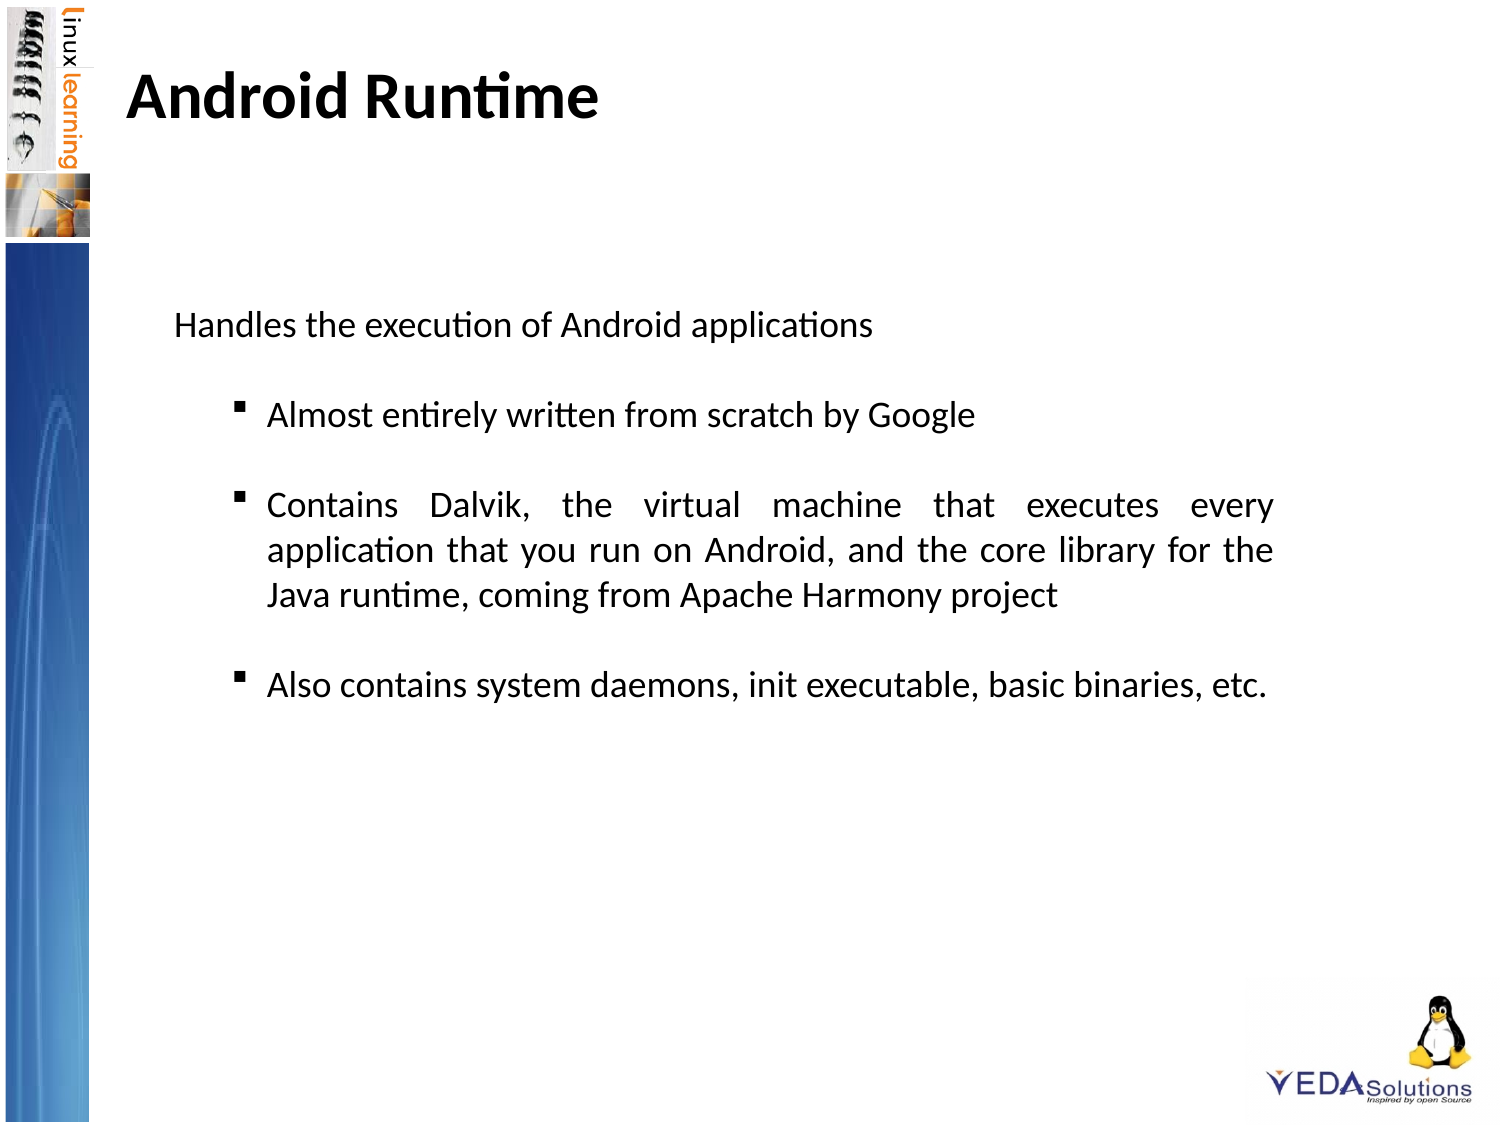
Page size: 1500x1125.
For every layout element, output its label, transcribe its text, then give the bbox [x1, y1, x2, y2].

picture [1245, 977, 1500, 1125]
picture [5, 243, 89, 1122]
text_box Android Runtime [112, 45, 1425, 197]
text_box Handles the execution of Android applications Almost entirely written from scratch by Google Contains Dalvik, the virtual machine that executes every application that you run on Android, and the core library for the Java runtime, coming from Apache Harmony project Also contains system daemons, init executable, basic binaries, etc. [123, 202, 1290, 1011]
picture [5, 0, 97, 237]
